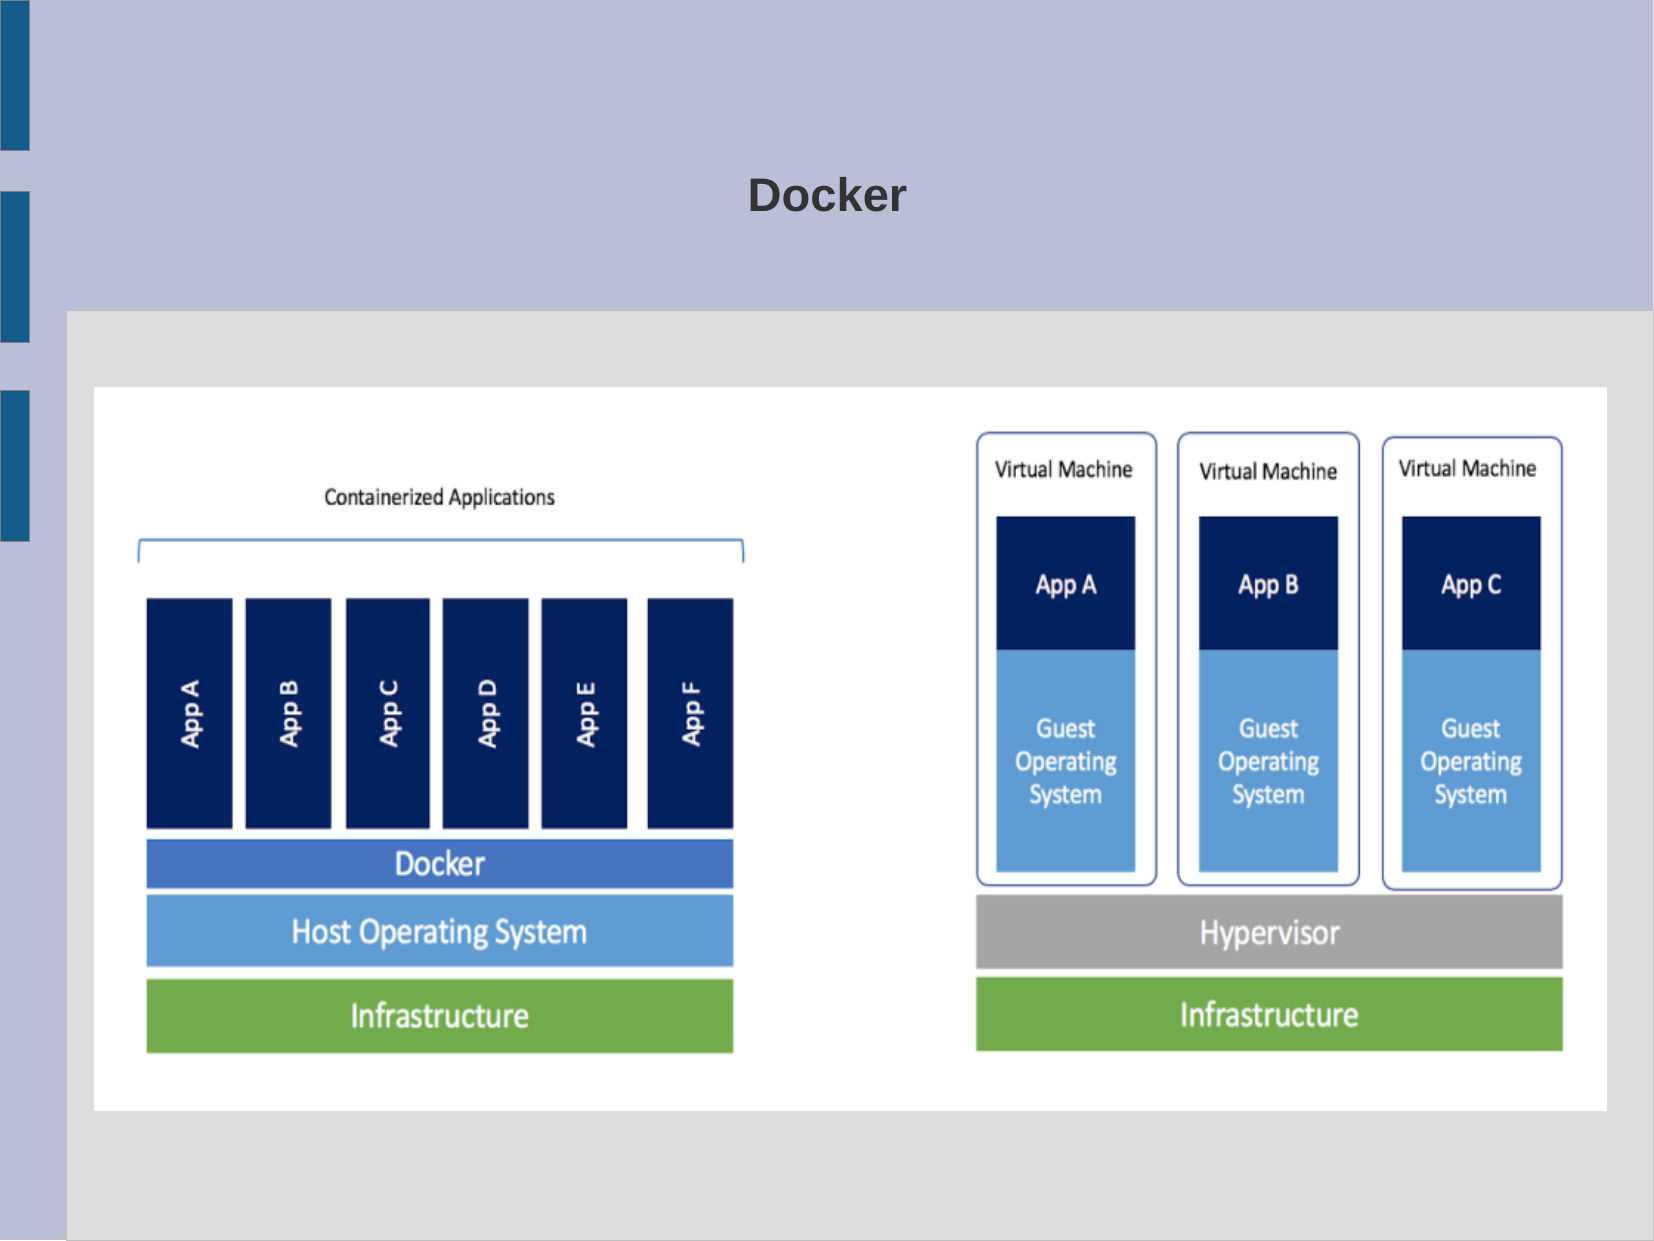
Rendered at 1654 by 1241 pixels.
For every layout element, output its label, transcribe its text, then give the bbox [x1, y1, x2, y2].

title Docker [121, 91, 1534, 299]
picture [94, 387, 1607, 1111]
